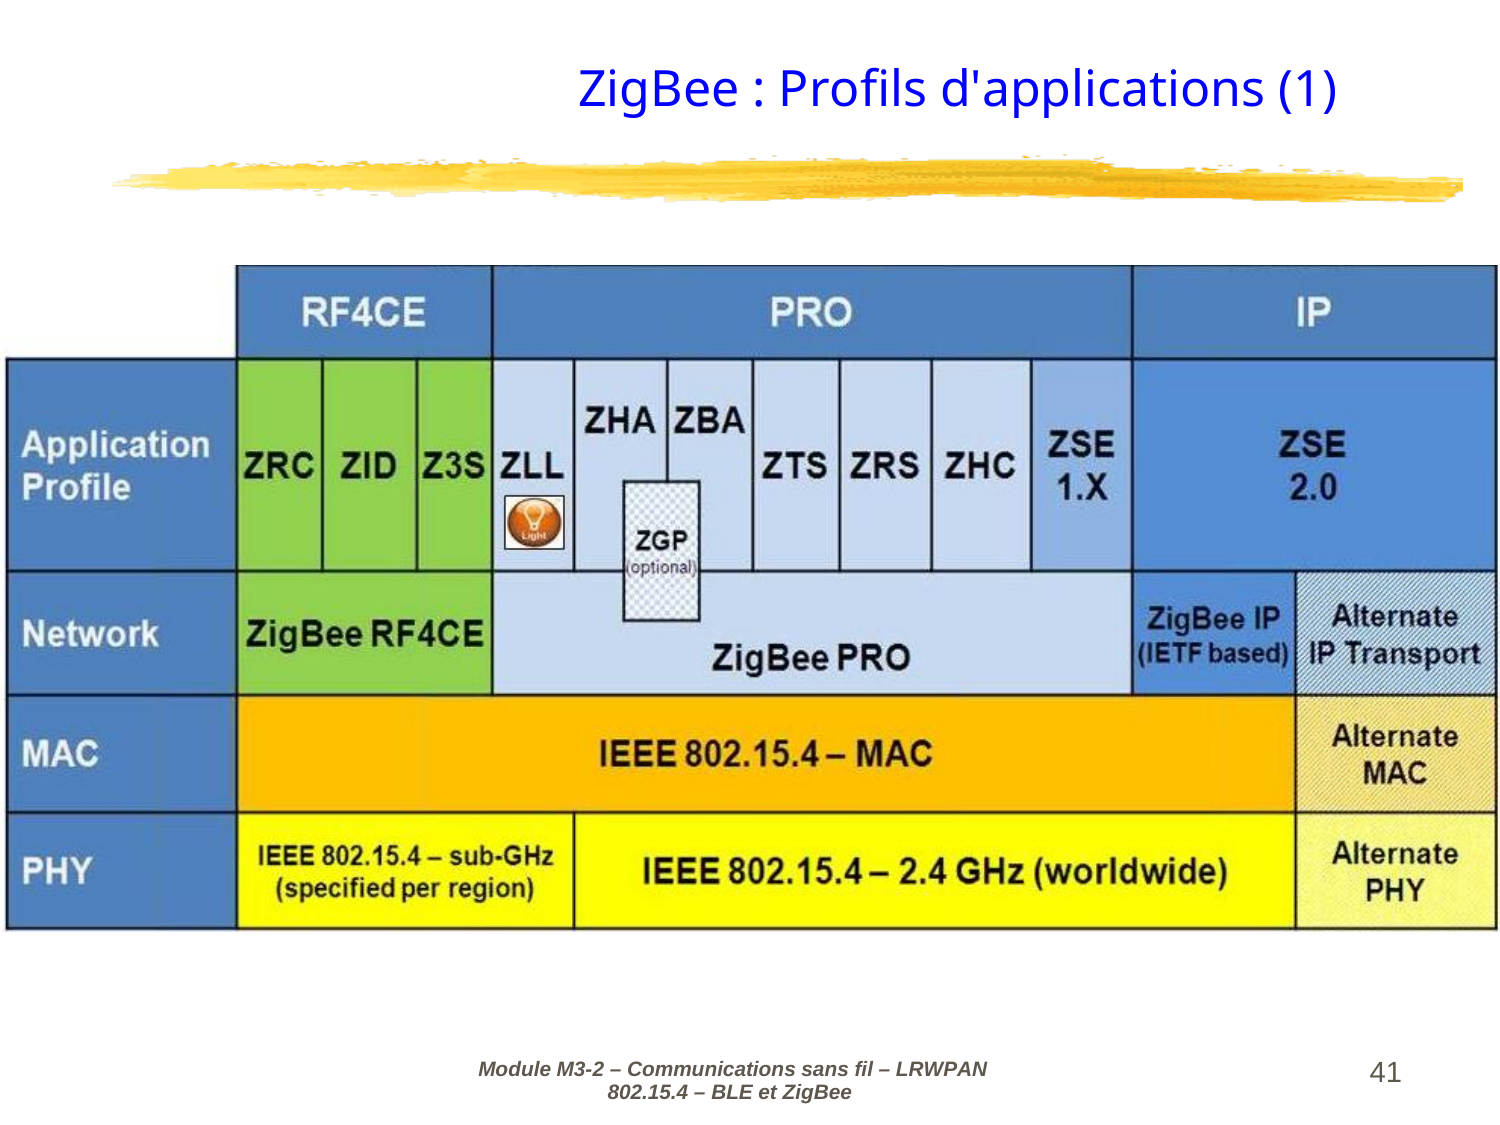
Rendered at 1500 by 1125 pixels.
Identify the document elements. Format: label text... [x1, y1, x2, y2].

picture [0, 265, 1500, 932]
title ZigBee : Profils d'applications (1) [62, 37, 1338, 138]
picture [112, 149, 1463, 213]
